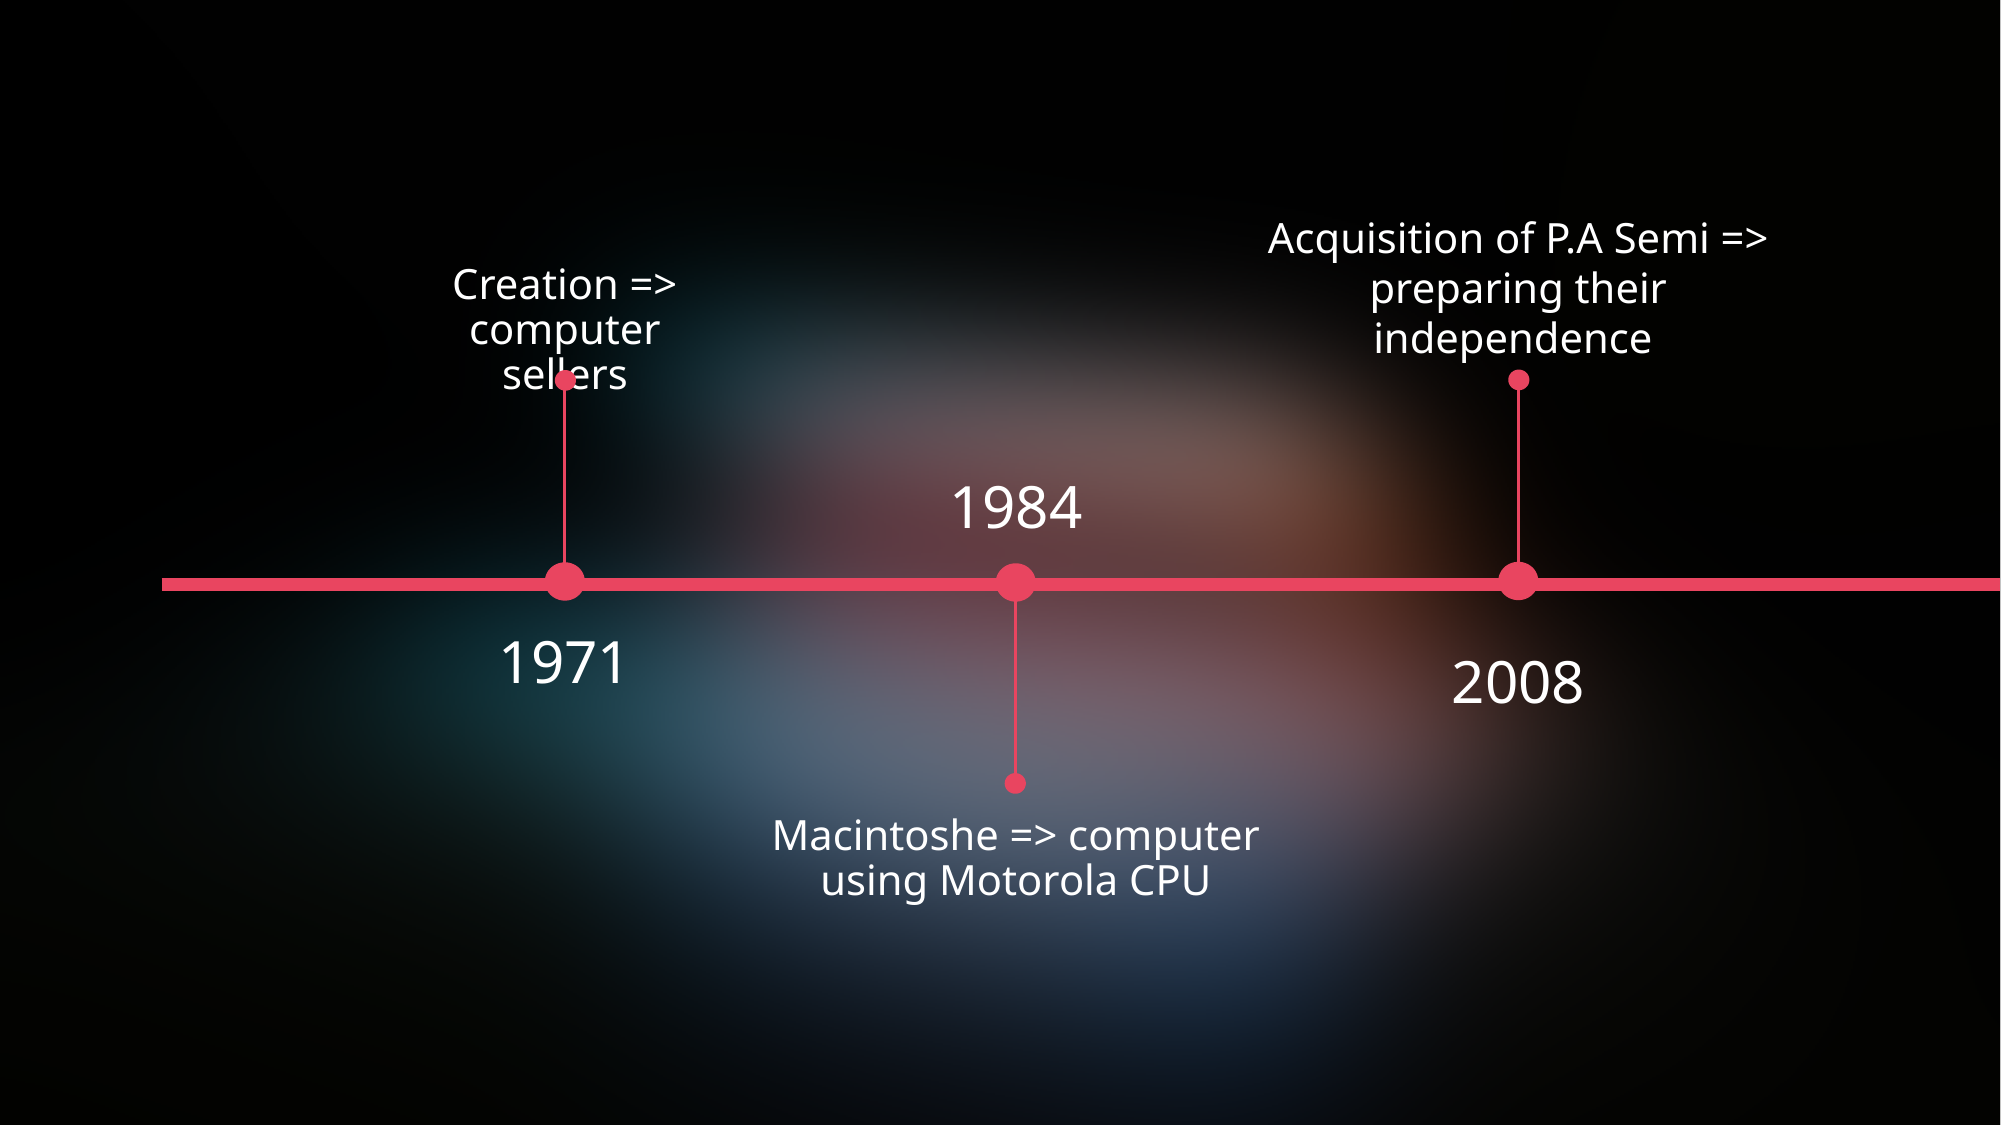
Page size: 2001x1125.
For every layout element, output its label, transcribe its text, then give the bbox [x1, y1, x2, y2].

text_box Acquisition of P.A Semi => preparing their independence [1252, 203, 1785, 371]
text_box [545, 563, 584, 600]
text_box [1509, 371, 1529, 390]
text_box [1499, 562, 1538, 600]
text_box Creation => computer sellers [388, 256, 742, 363]
text_box 1984 [918, 462, 1113, 549]
text_box 2008 [1421, 637, 1616, 724]
text_box [555, 371, 575, 390]
text_box 1971 [468, 617, 662, 704]
picture [0, 0, 2000, 1125]
text_box Macintoshe => computer using Motorola CPU [712, 807, 1320, 914]
picture [574, 369, 585, 376]
text_box [996, 564, 1035, 601]
text_box [1005, 774, 1025, 793]
